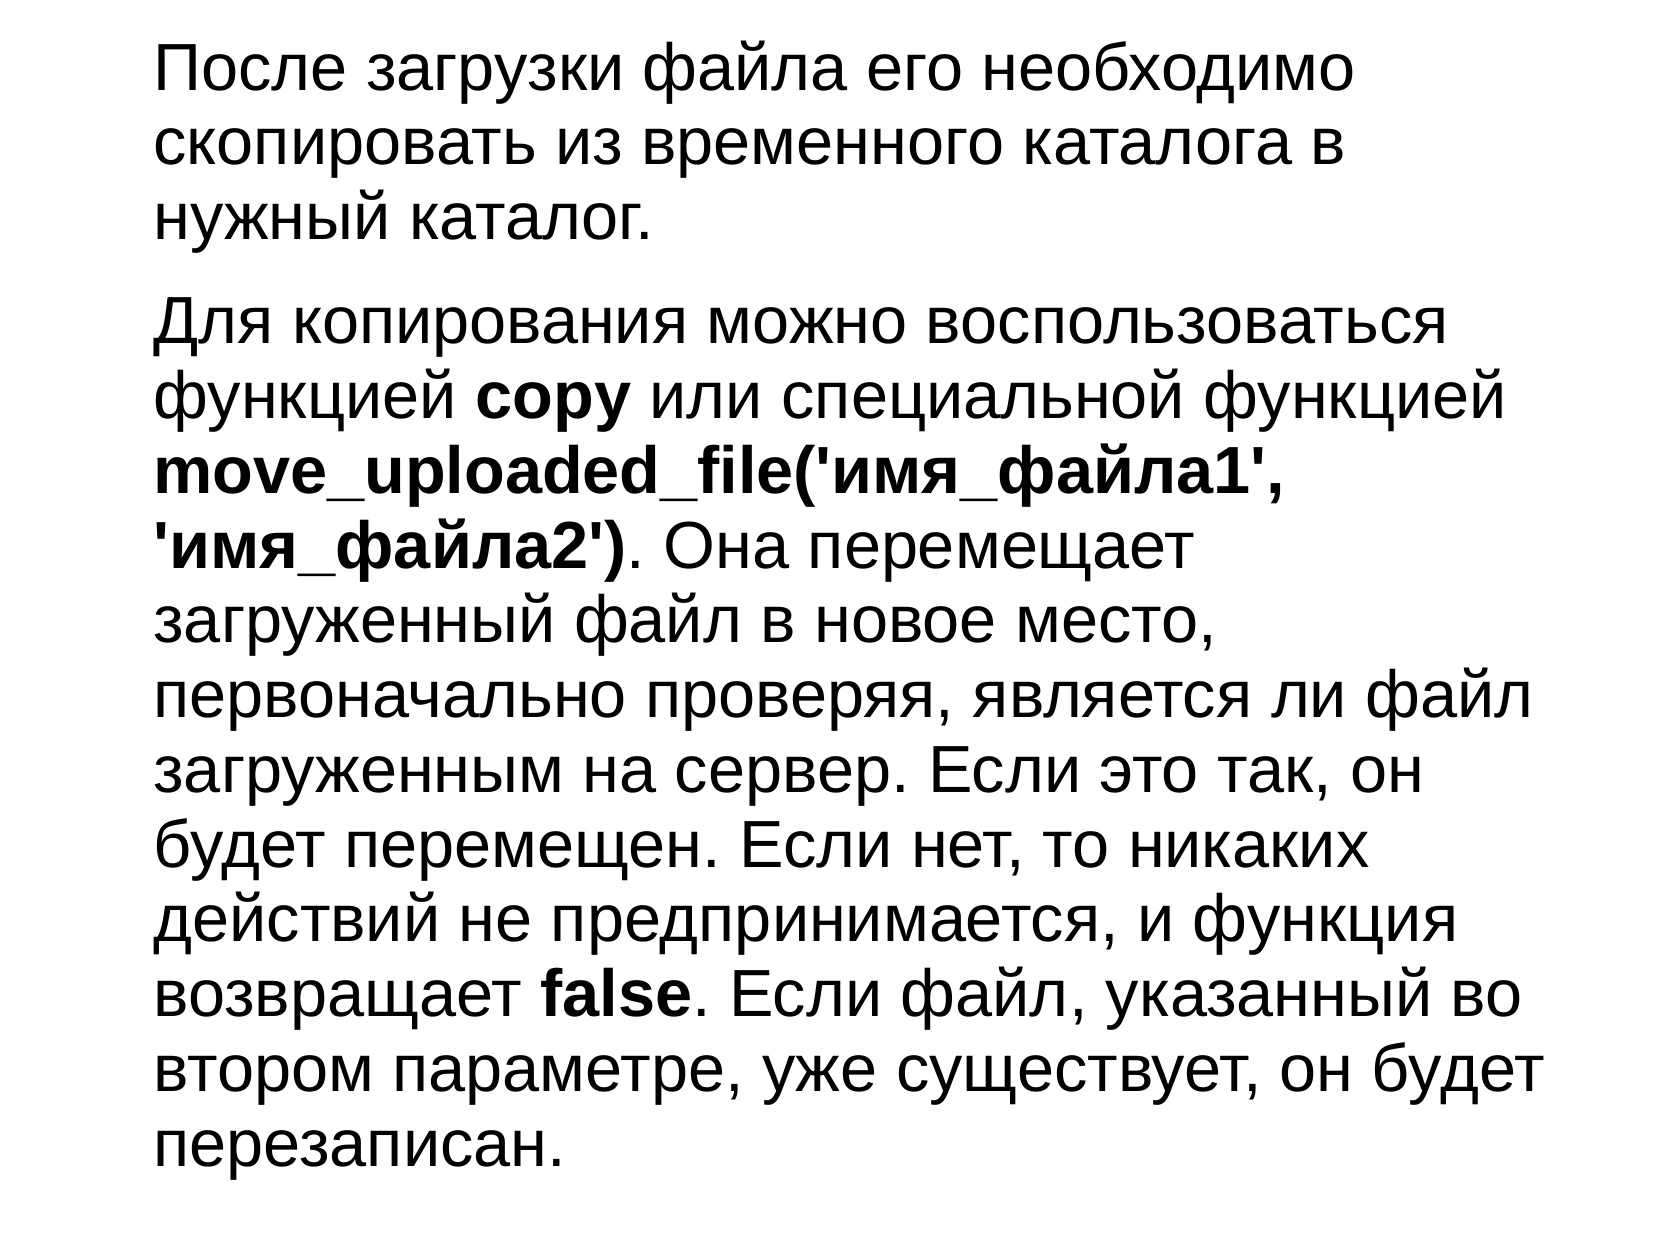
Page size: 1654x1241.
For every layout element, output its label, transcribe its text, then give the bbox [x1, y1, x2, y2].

list После загрузки файла его необходимо скопировать из временного каталога в нужный каталог. Для копирования можно воспользоваться функцией copy или специальной функцией move_uploaded_file('имя_файла1', 'имя_файла2'). Она перемещает загруженный файл в новое место, первоначально проверяя, является ли файл загруженным на сервер. Если это так, он будет перемещен. Если нет, то никаких действий не предпринимается, и функция возвращает false. Если файл, указанный во втором параметре, уже существует, он будет перезаписан. [82, 29, 1571, 1181]
